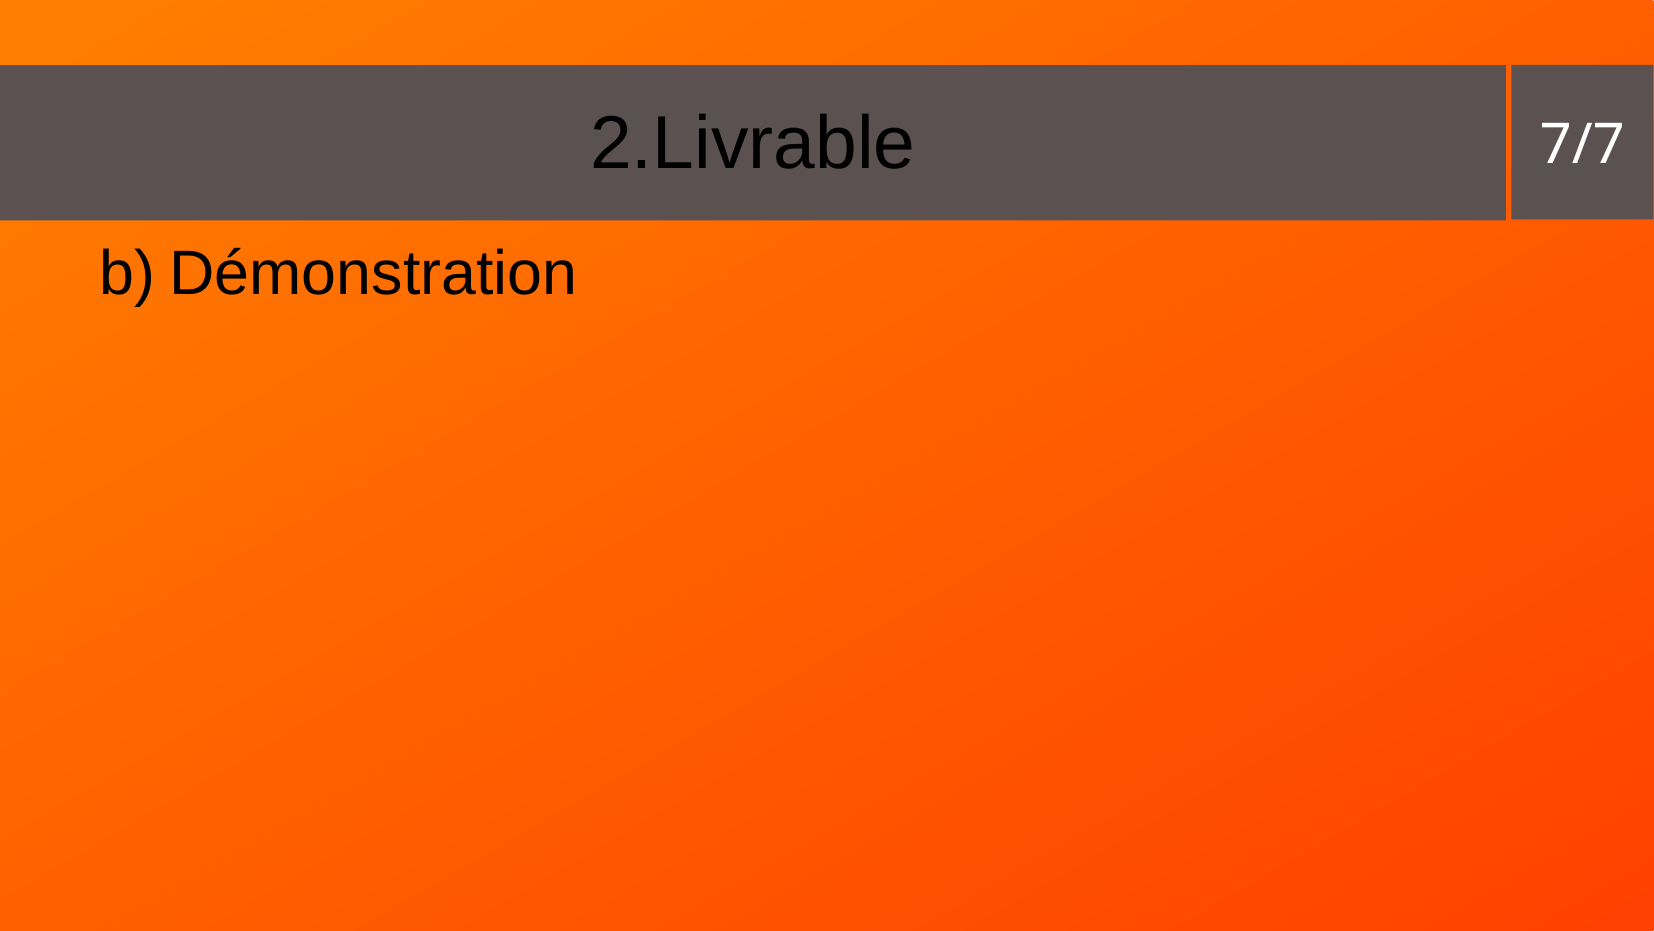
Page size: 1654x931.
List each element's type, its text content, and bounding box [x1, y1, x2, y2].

title Livrable [0, 65, 1506, 221]
list Démonstration [82, 237, 1571, 378]
text_box 7/7 [1511, 64, 1654, 220]
